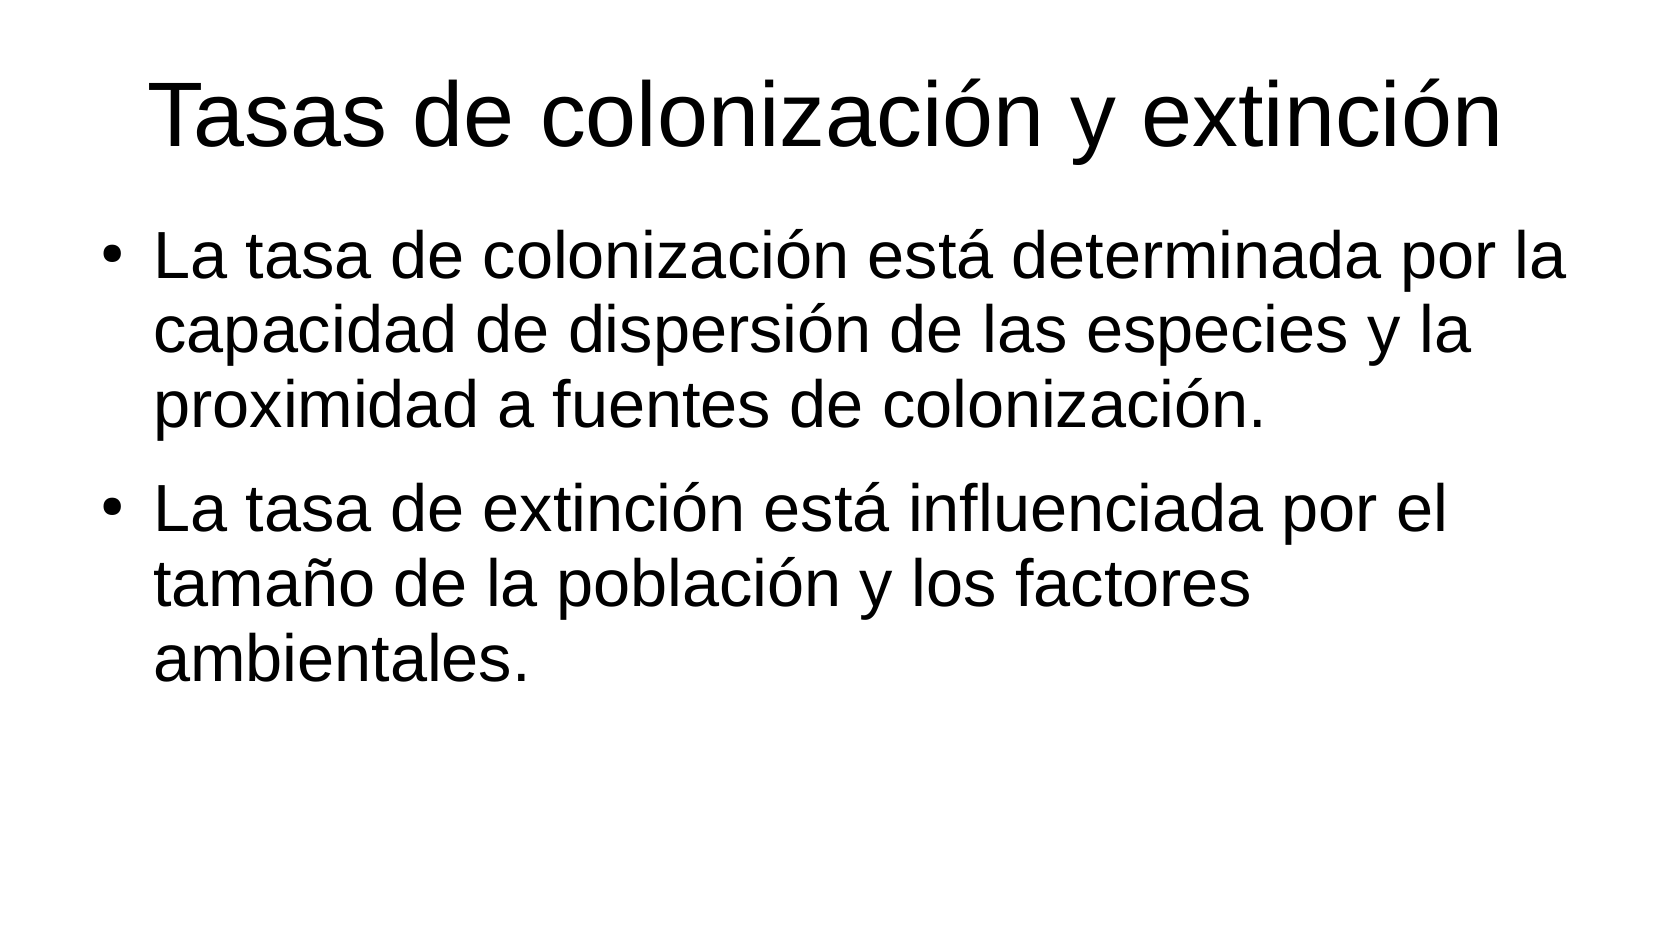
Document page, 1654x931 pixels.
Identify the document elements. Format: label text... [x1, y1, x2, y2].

list La tasa de colonización está determinada por la capacidad de dispersión de las especies y la proximidad a fuentes de colonización. La tasa de extinción está influenciada por el tamaño de la población y los factores ambientales. [82, 217, 1571, 758]
title Tasas de colonización y extinción [82, 37, 1571, 193]
